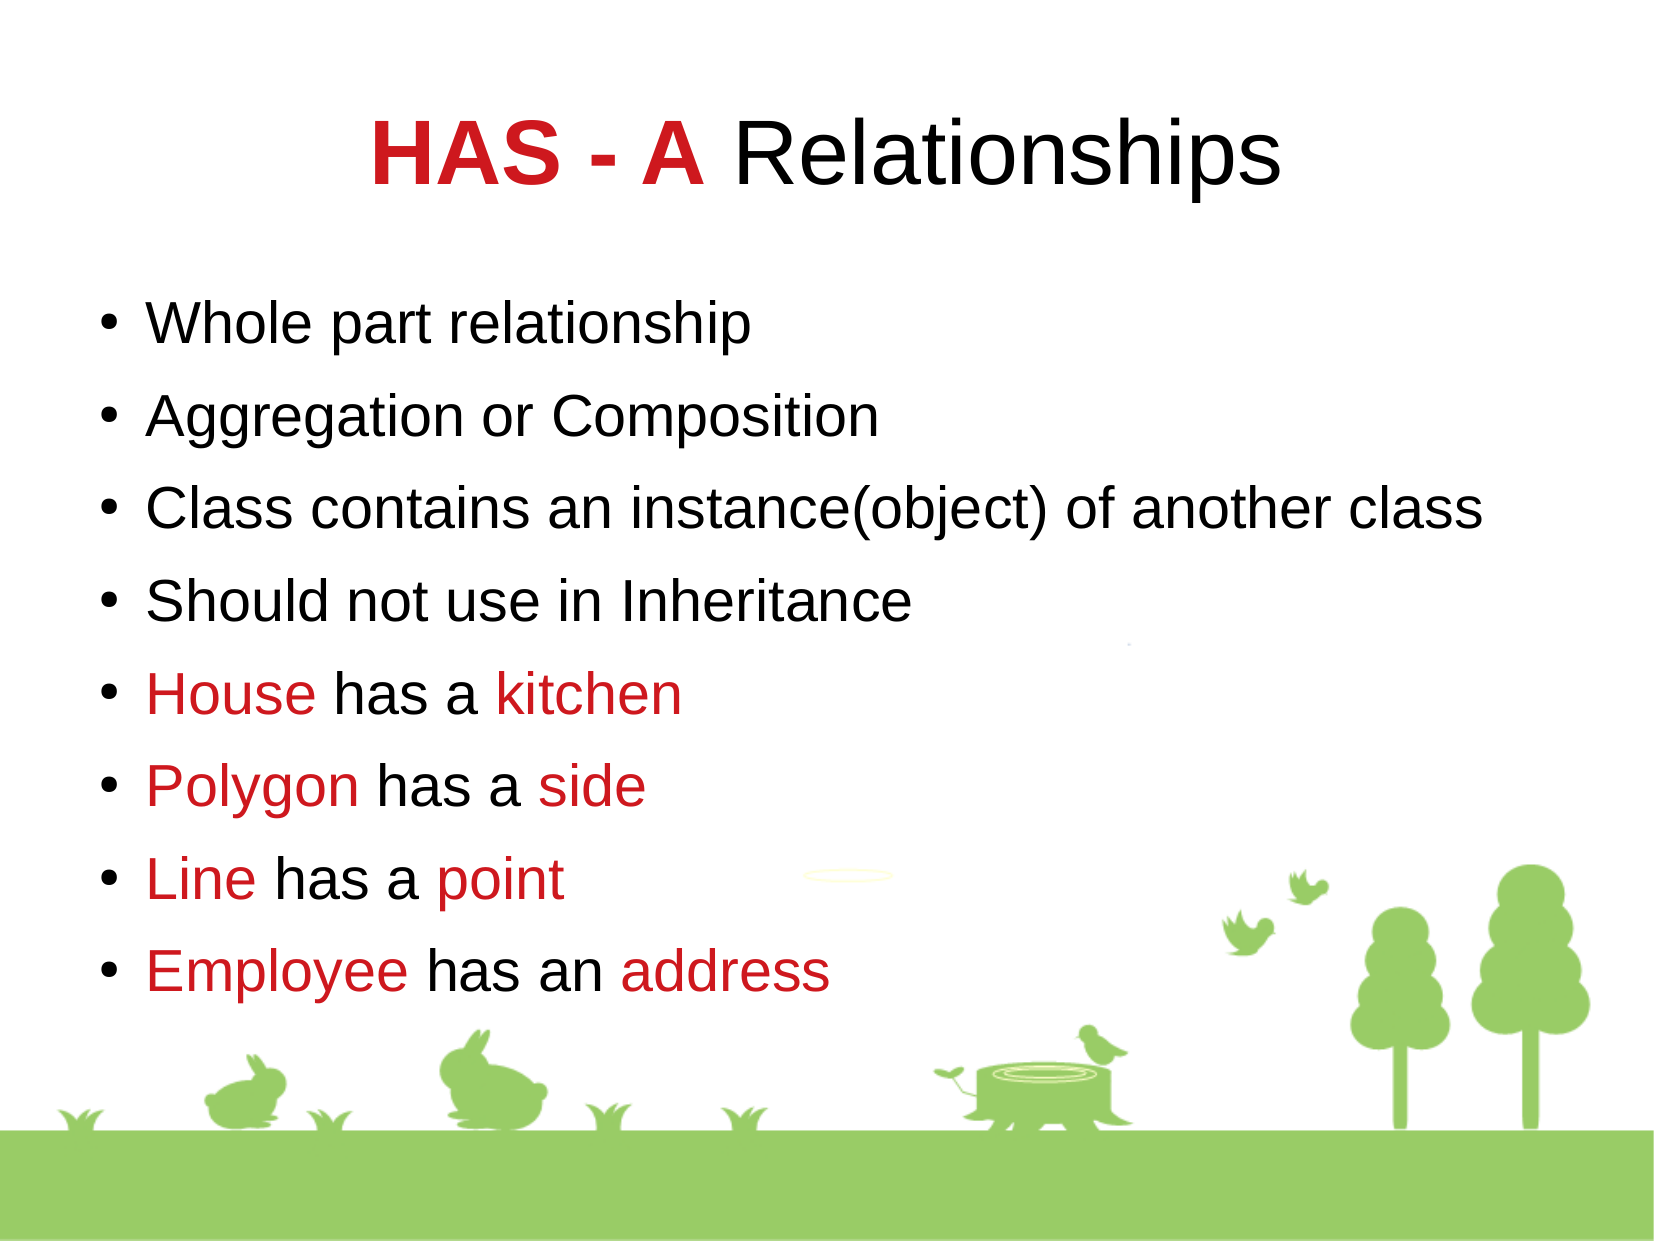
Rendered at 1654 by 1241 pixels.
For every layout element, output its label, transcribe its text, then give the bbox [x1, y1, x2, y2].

picture [0, 0, 1654, 1241]
list Whole part relationship Aggregation or Composition Class contains an instance(object) of another class Should not use in Inheritance House has a kitchen Polygon has a side Line has a point Employee has an address [82, 290, 1571, 1010]
title HAS - A Relationships [82, 49, 1571, 257]
